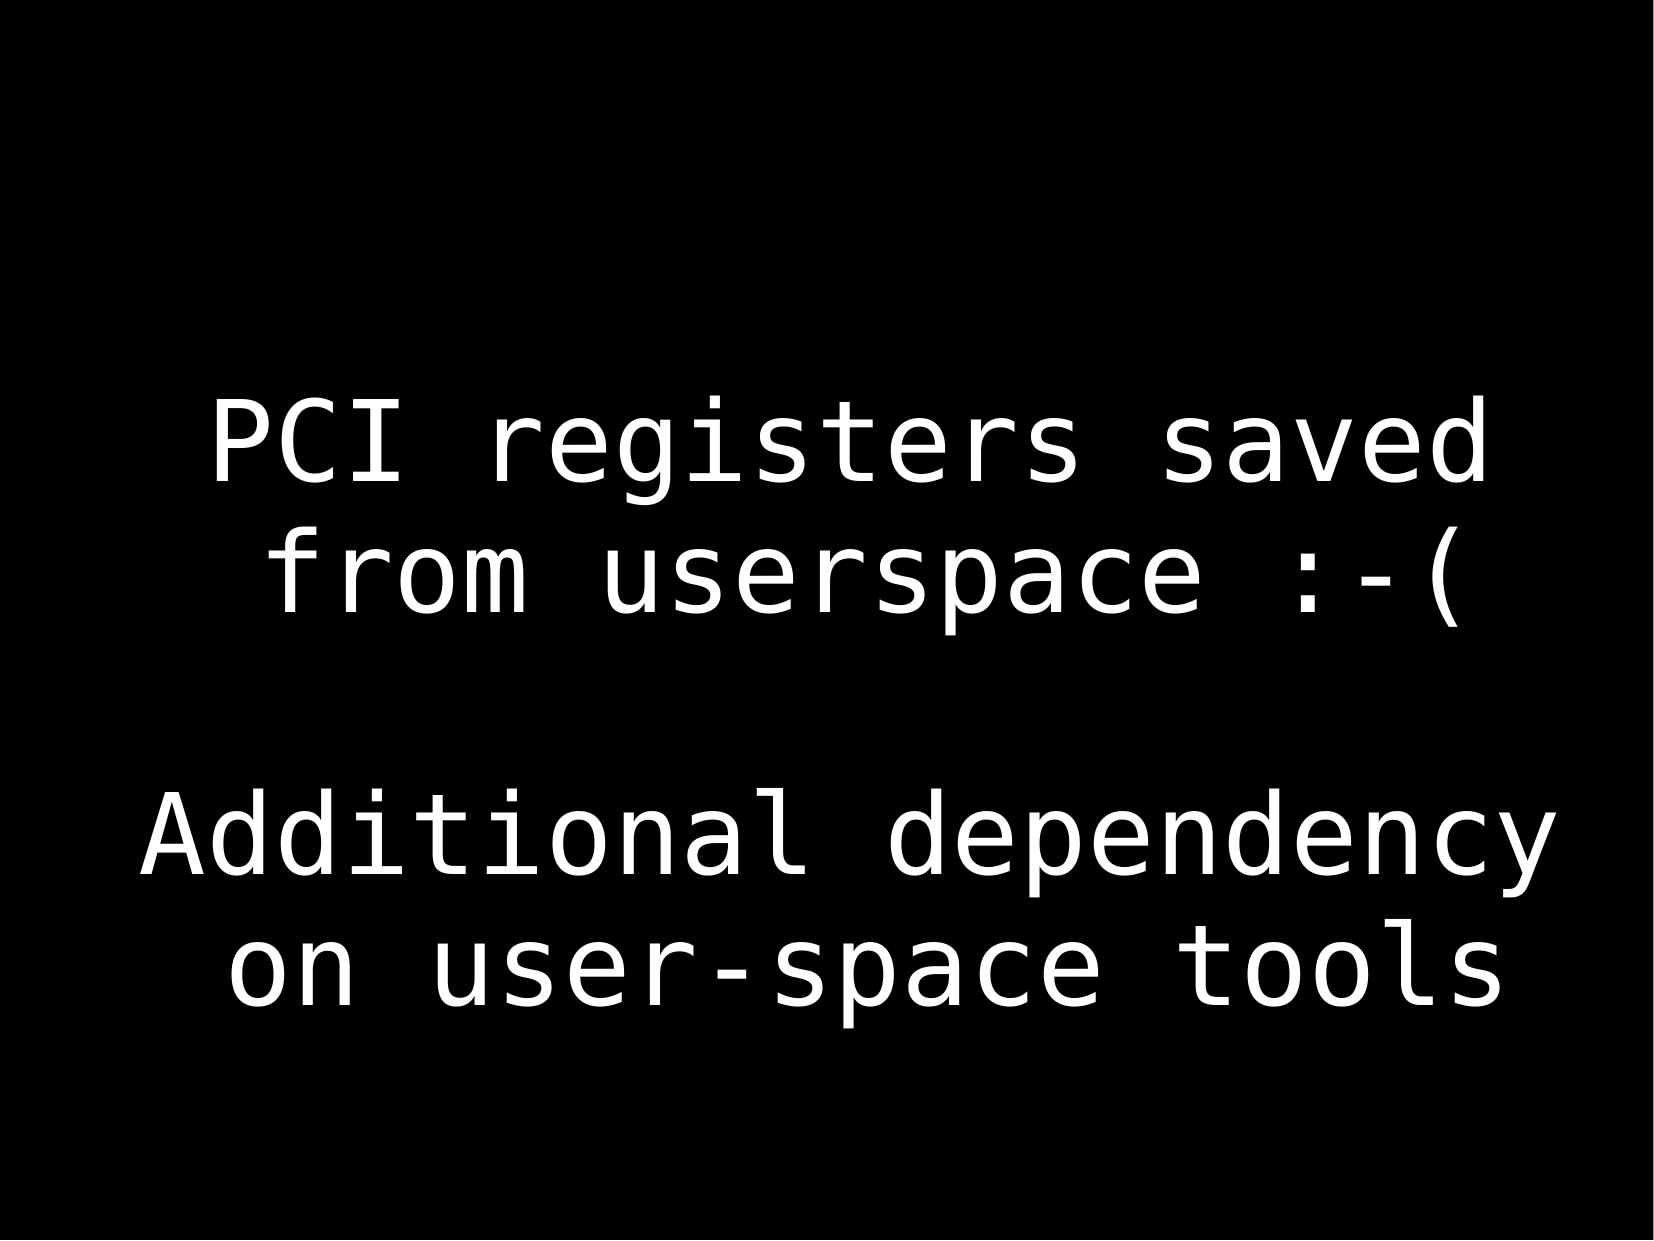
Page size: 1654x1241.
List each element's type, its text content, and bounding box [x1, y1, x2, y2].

subtitle PCI registers saved from userspace :-( Additional dependency on user-space tools [88, 295, 1577, 1114]
